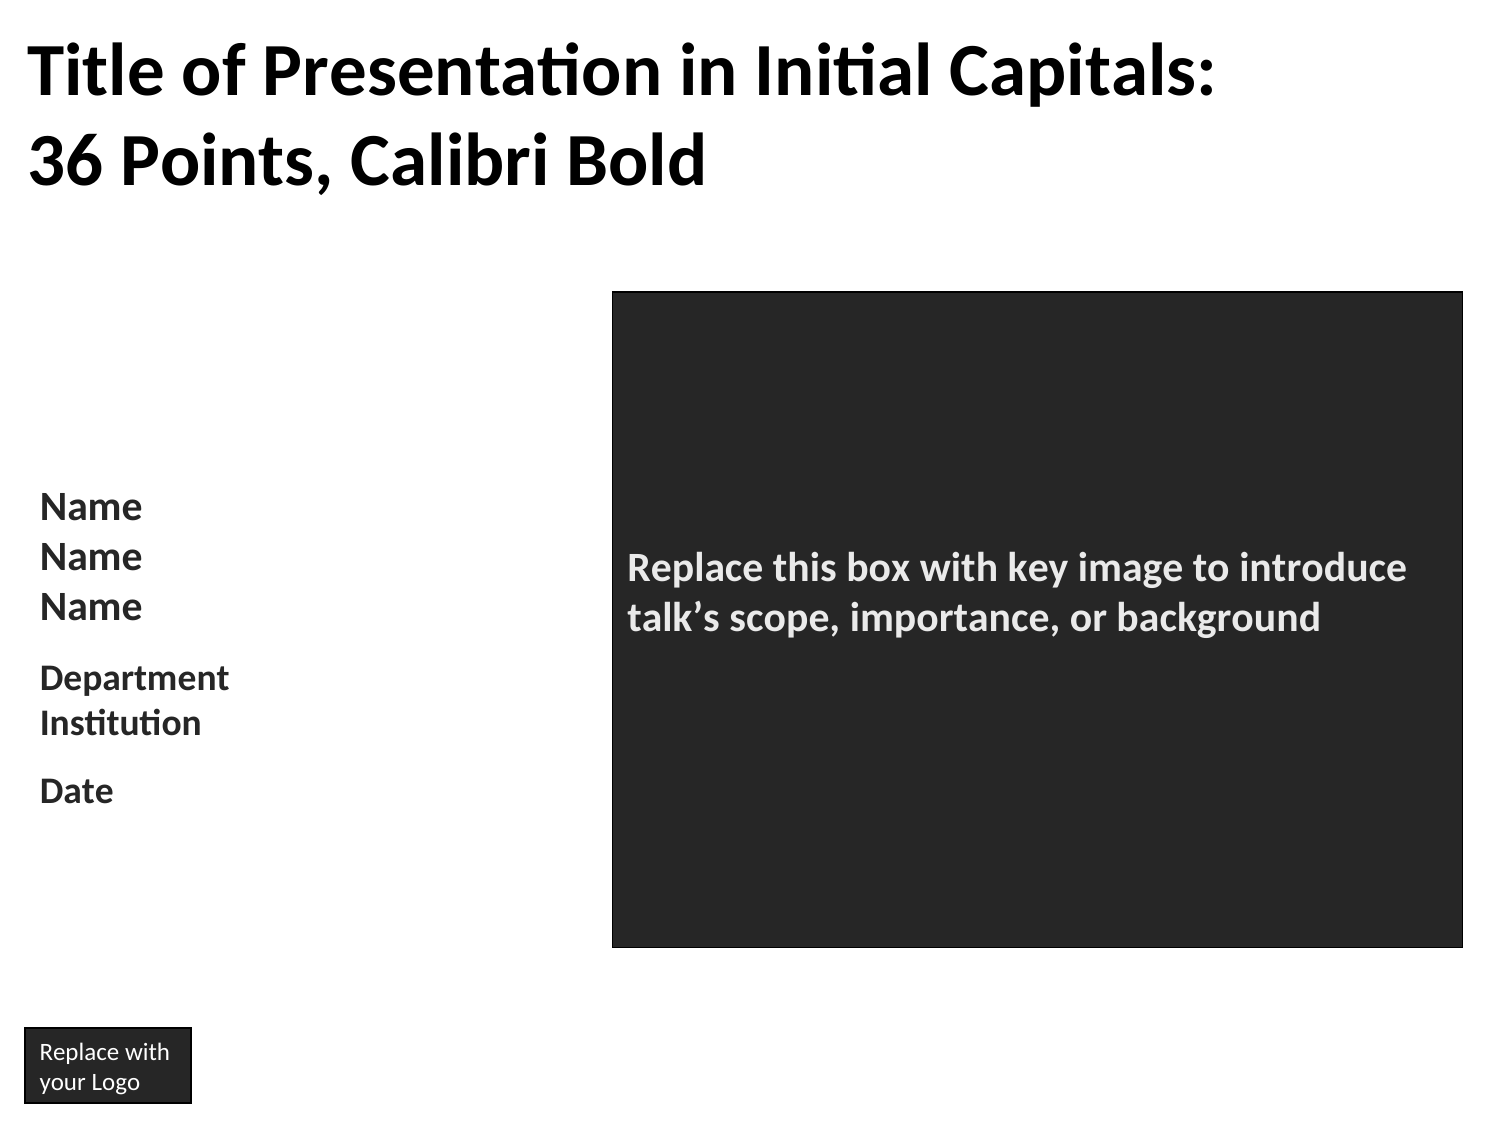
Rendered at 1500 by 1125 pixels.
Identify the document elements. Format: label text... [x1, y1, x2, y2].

text_box Replace with your Logo [24, 1027, 192, 1104]
text_box Title of Presentation in Initial Capitals: 36 Points, Calibri Bold [12, 12, 1234, 208]
text_box Name Name Name Department Institution Date [24, 474, 576, 816]
text_box Replace this box with key image to introduce talk’s scope, importance, or background [612, 292, 1463, 948]
